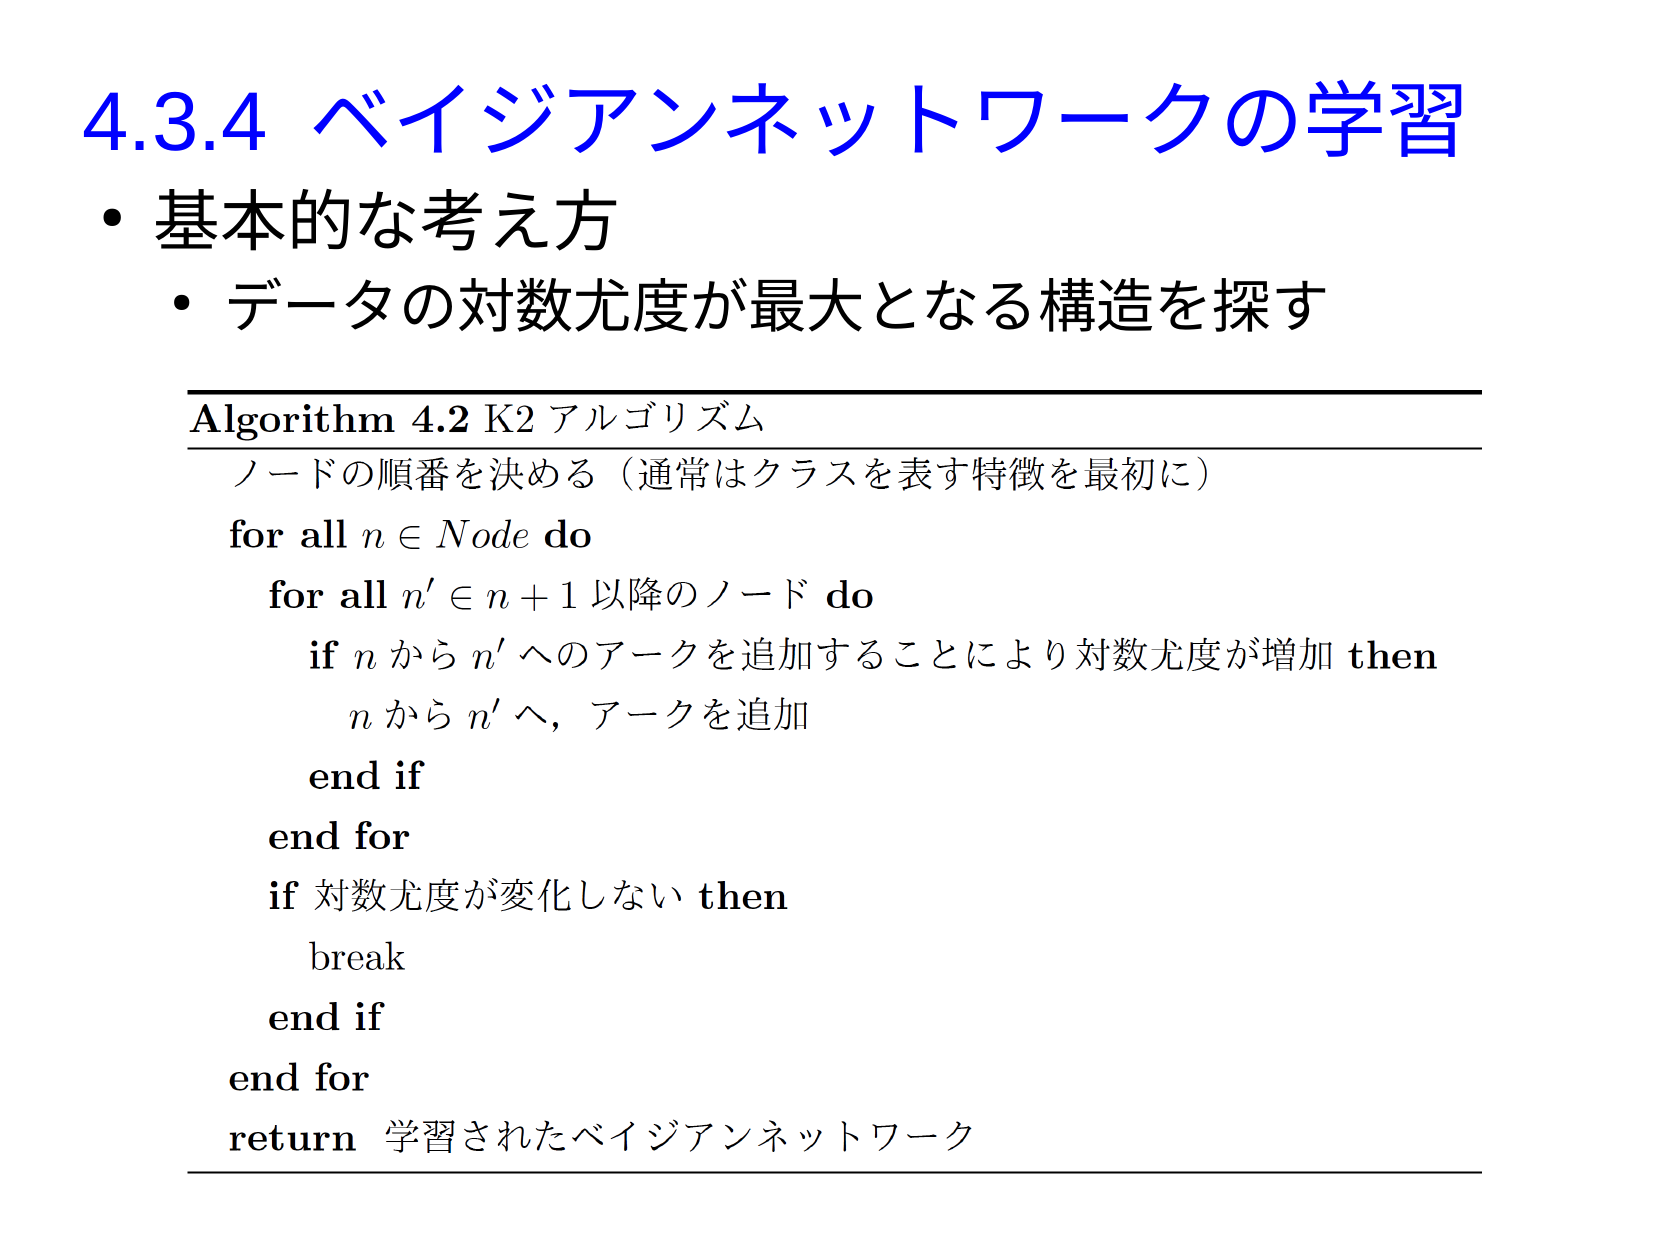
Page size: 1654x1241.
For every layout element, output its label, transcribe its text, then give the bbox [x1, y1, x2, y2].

title 4.3.4 ベイジアンネットワークの学習 [82, 49, 1571, 174]
picture [177, 383, 1482, 1193]
list 基本的な考え方 データの対数尤度が最大となる構造を探す [82, 174, 1571, 966]
